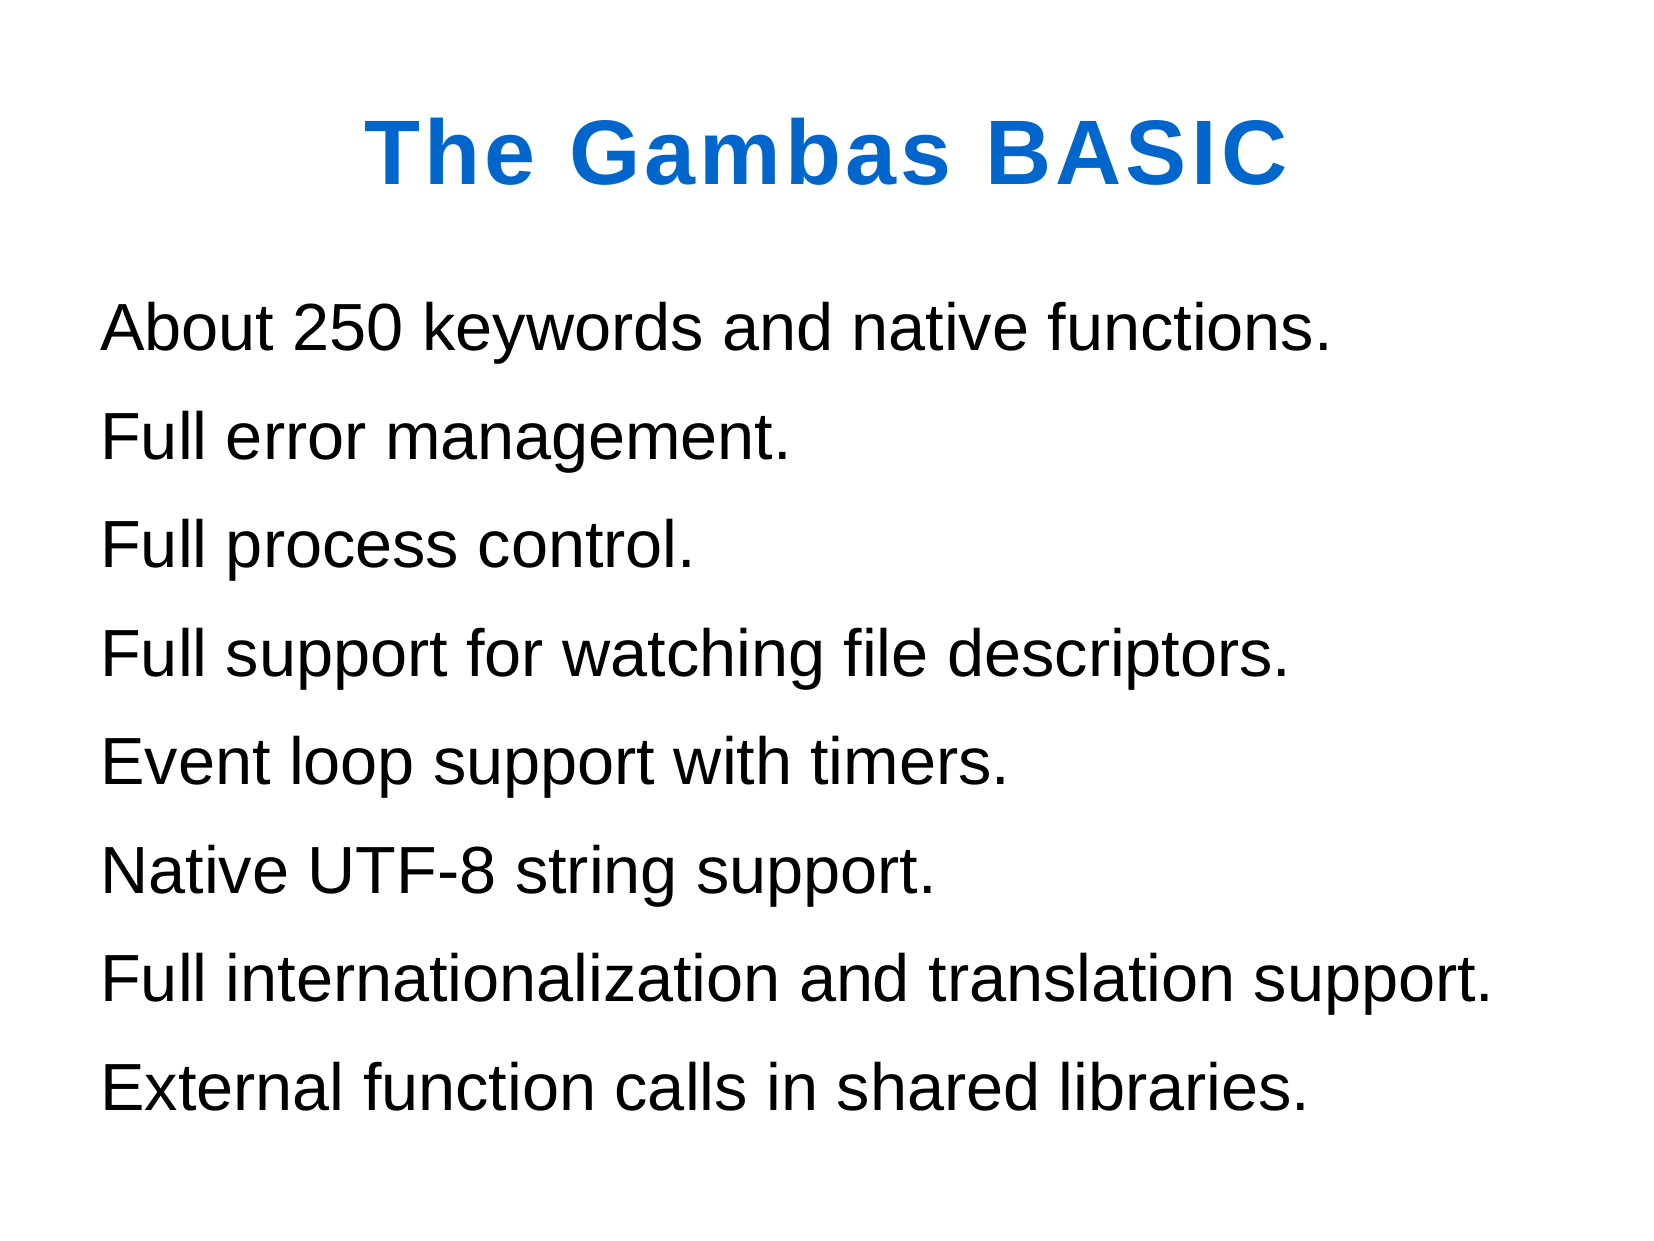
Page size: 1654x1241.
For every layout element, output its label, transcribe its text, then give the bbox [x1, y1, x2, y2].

list About 250 keywords and native functions. Full error management. Full process control. Full support for watching file descriptors. Event loop support with timers. Native UTF-8 string support. Full internationalization and translation support. External function calls in shared libraries. [82, 290, 1571, 1121]
title The Gambas BASIC [82, 49, 1571, 257]
